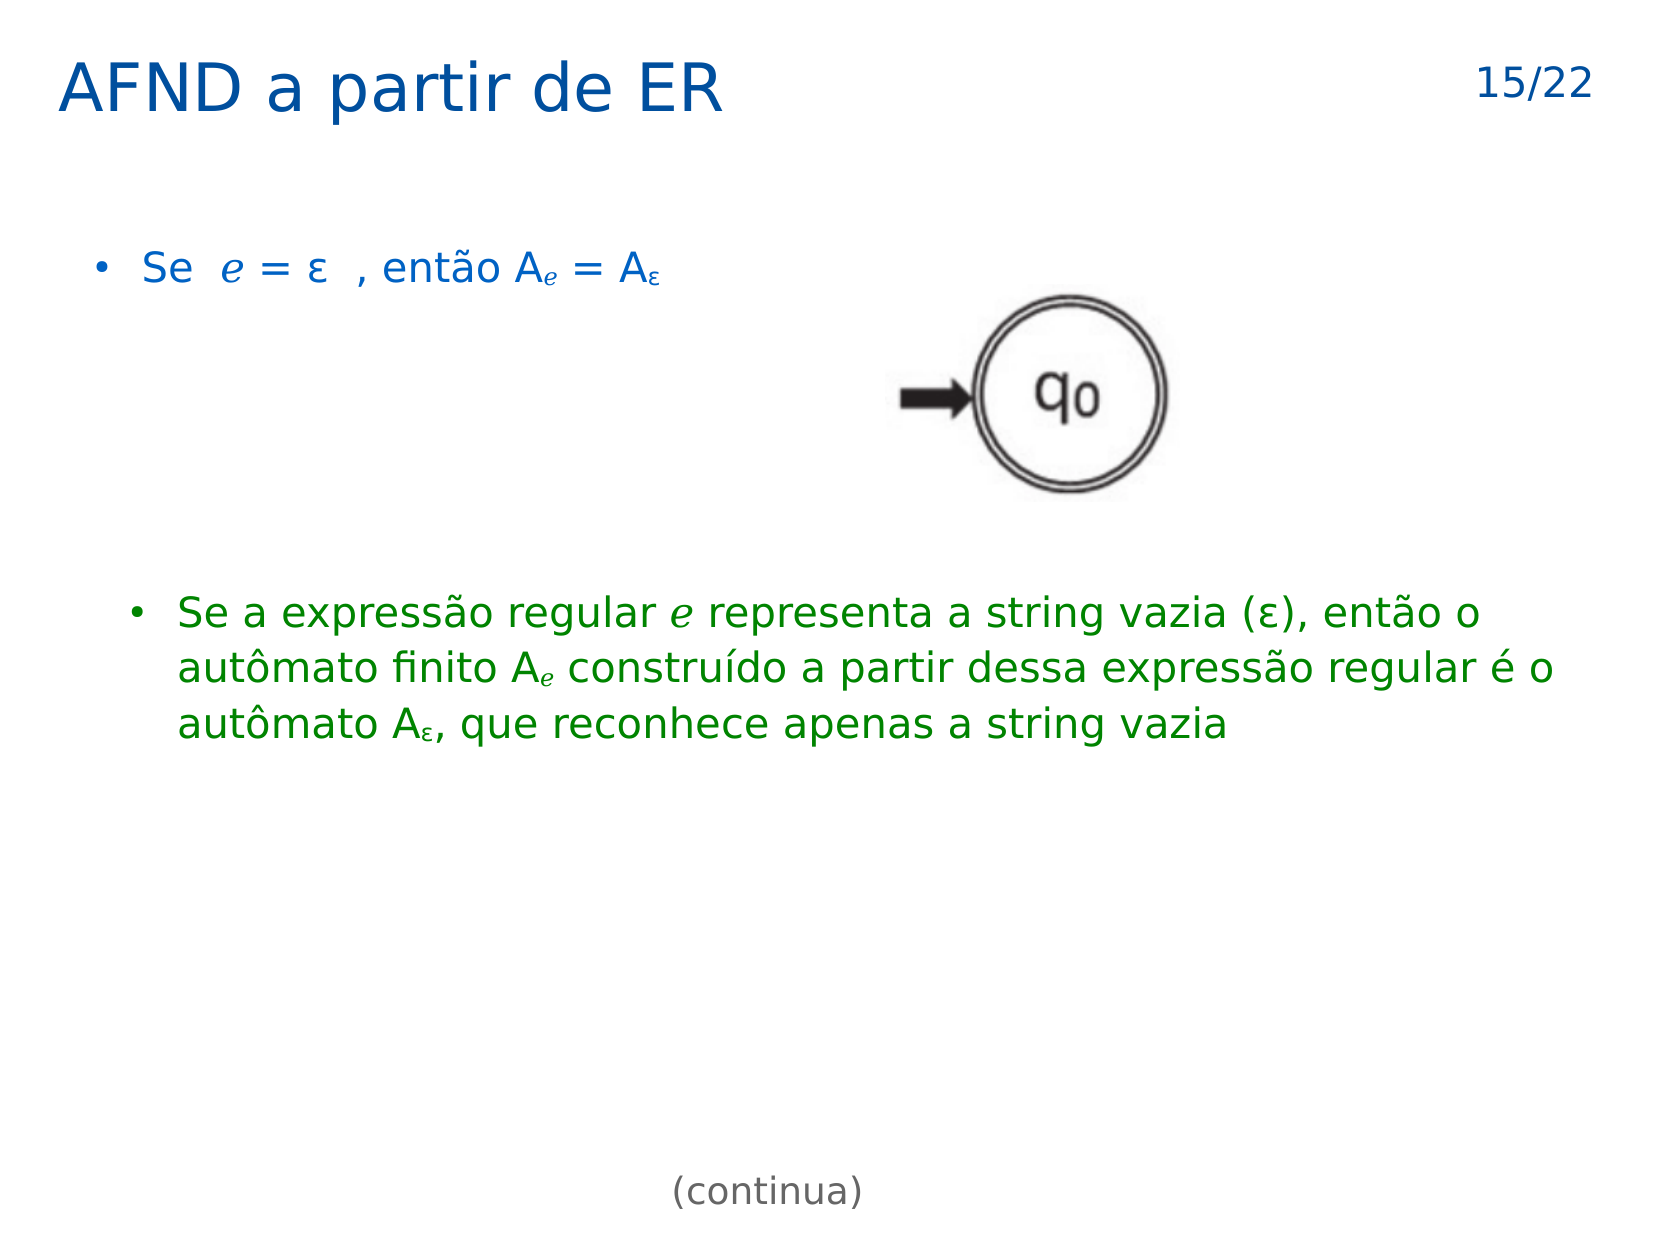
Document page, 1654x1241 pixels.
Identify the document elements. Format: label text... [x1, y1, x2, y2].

title AFND a partir de ER [59, 29, 1625, 148]
list Se ℯ = ε , então Aℯ = Aε Se a expressão regular ℯ representa a string vazia (ε), então o autômato finito Aℯ construído a partir dessa expressão regular é o autômato Aε, que reconhece apenas a string vazia [59, 236, 1595, 1211]
text_box (continua) [656, 1162, 879, 1221]
picture [885, 284, 1180, 502]
